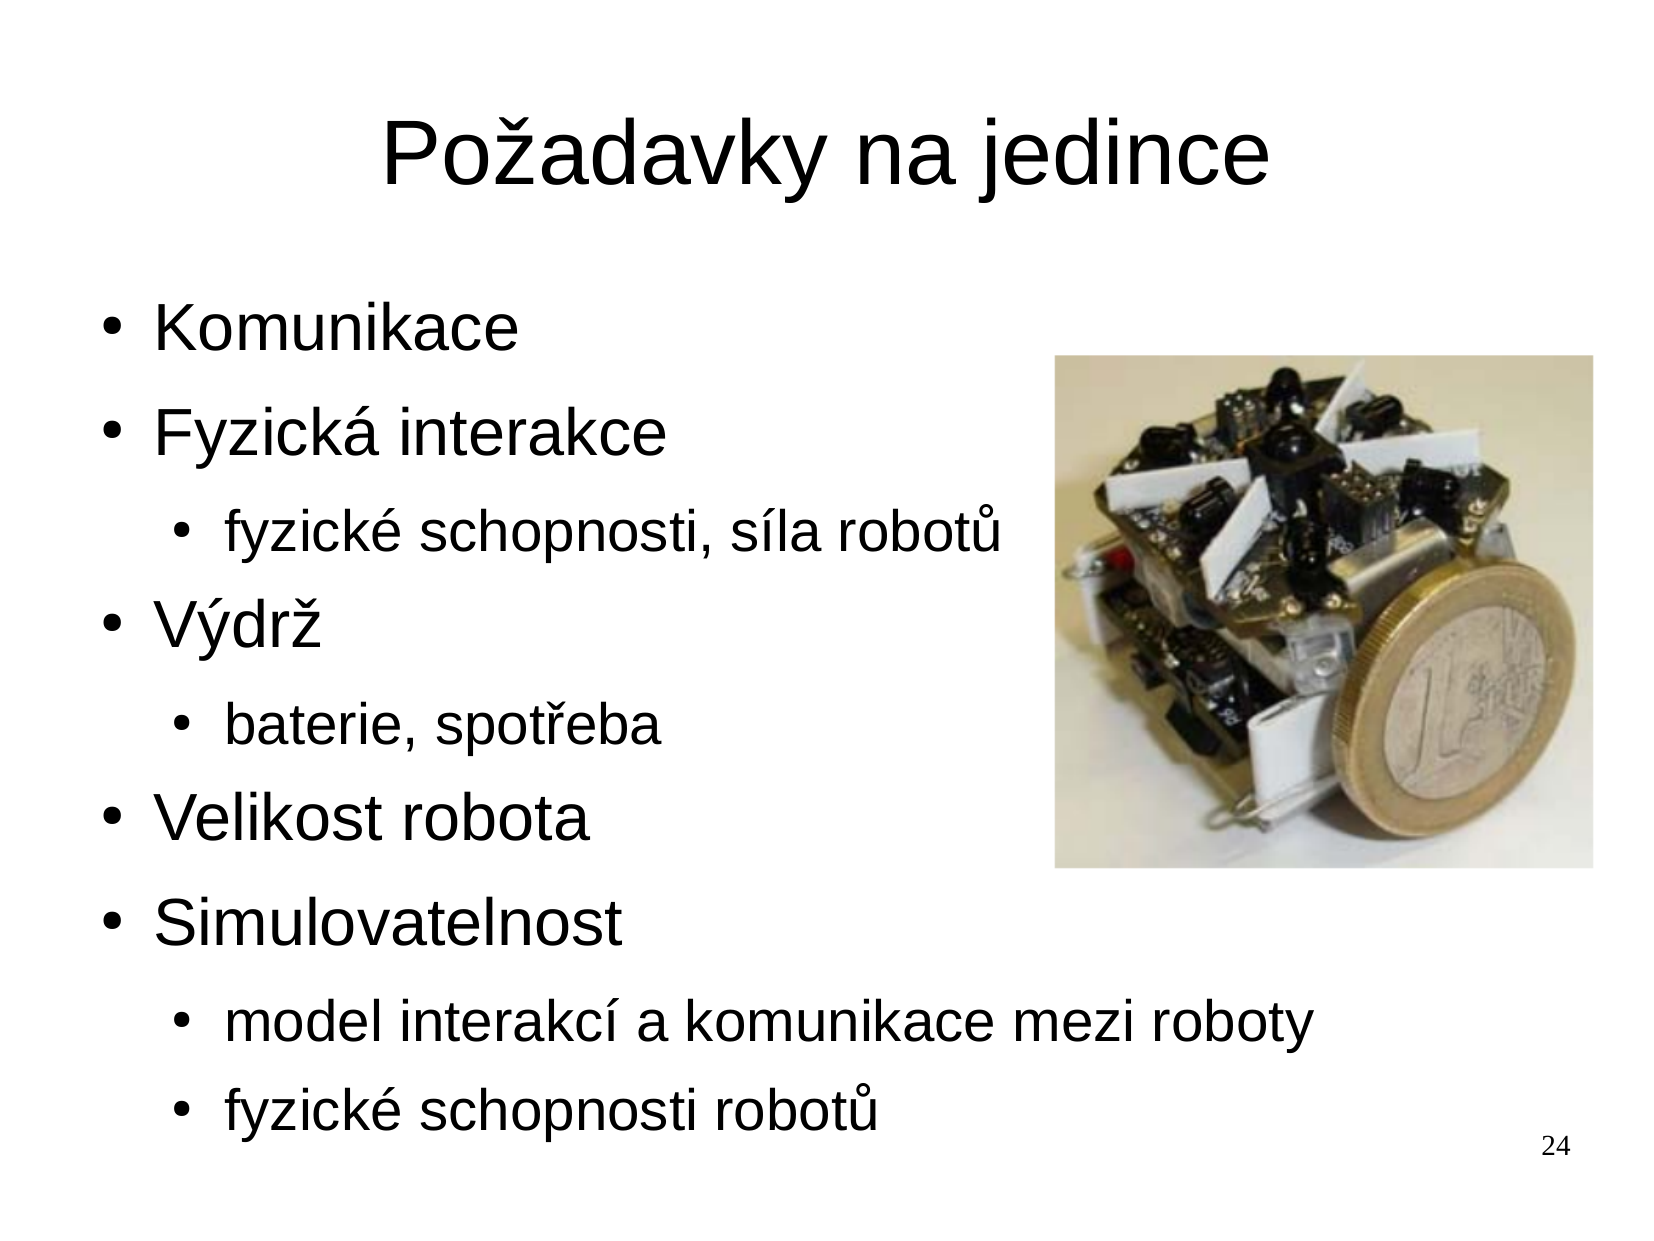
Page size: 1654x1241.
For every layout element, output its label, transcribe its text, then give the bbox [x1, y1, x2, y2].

title Požadavky na jedince [82, 49, 1571, 257]
picture [1052, 354, 1595, 870]
list Komunikace Fyzická interakce fyzické schopnosti, síla robotů Výdrž baterie, spotřeba Velikost robota Simulovatelnost model interakcí a komunikace mezi roboty fyzické schopnosti robotů [82, 290, 1571, 1142]
